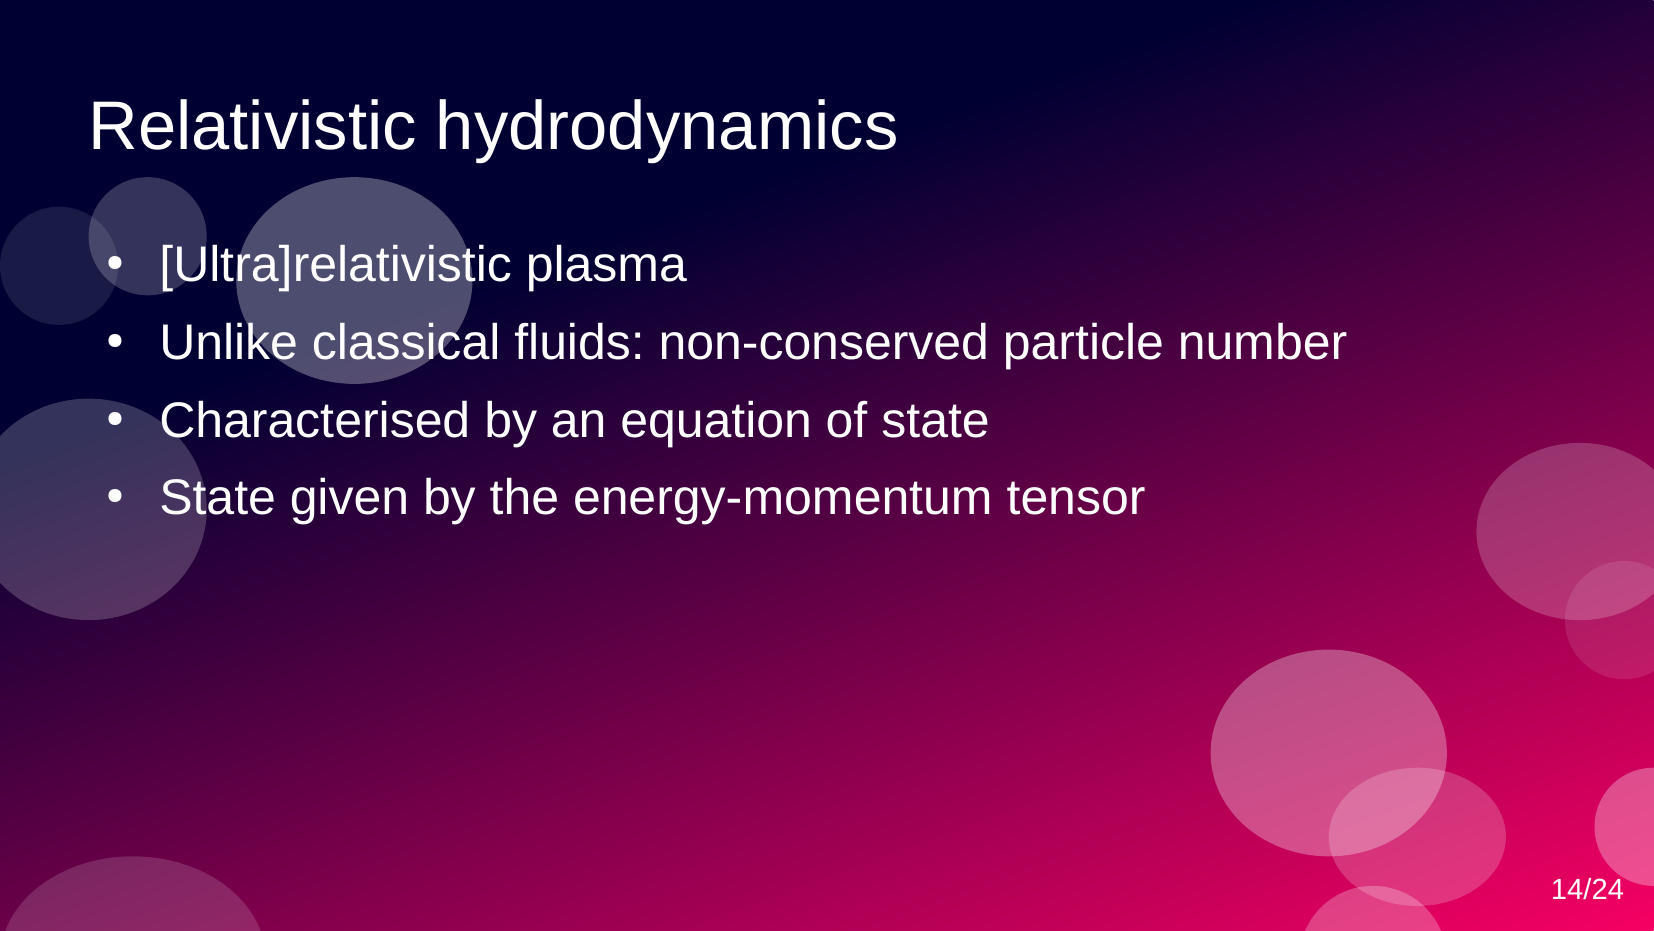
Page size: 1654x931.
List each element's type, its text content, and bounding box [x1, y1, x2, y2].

title Relativistic hydrodynamics [88, 44, 1565, 207]
list [Ultra]relativistic plasma Unlike classical fluids: non-conserved particle number Characterised by an equation of state State given by the energy-momentum tensor [88, 236, 1565, 827]
